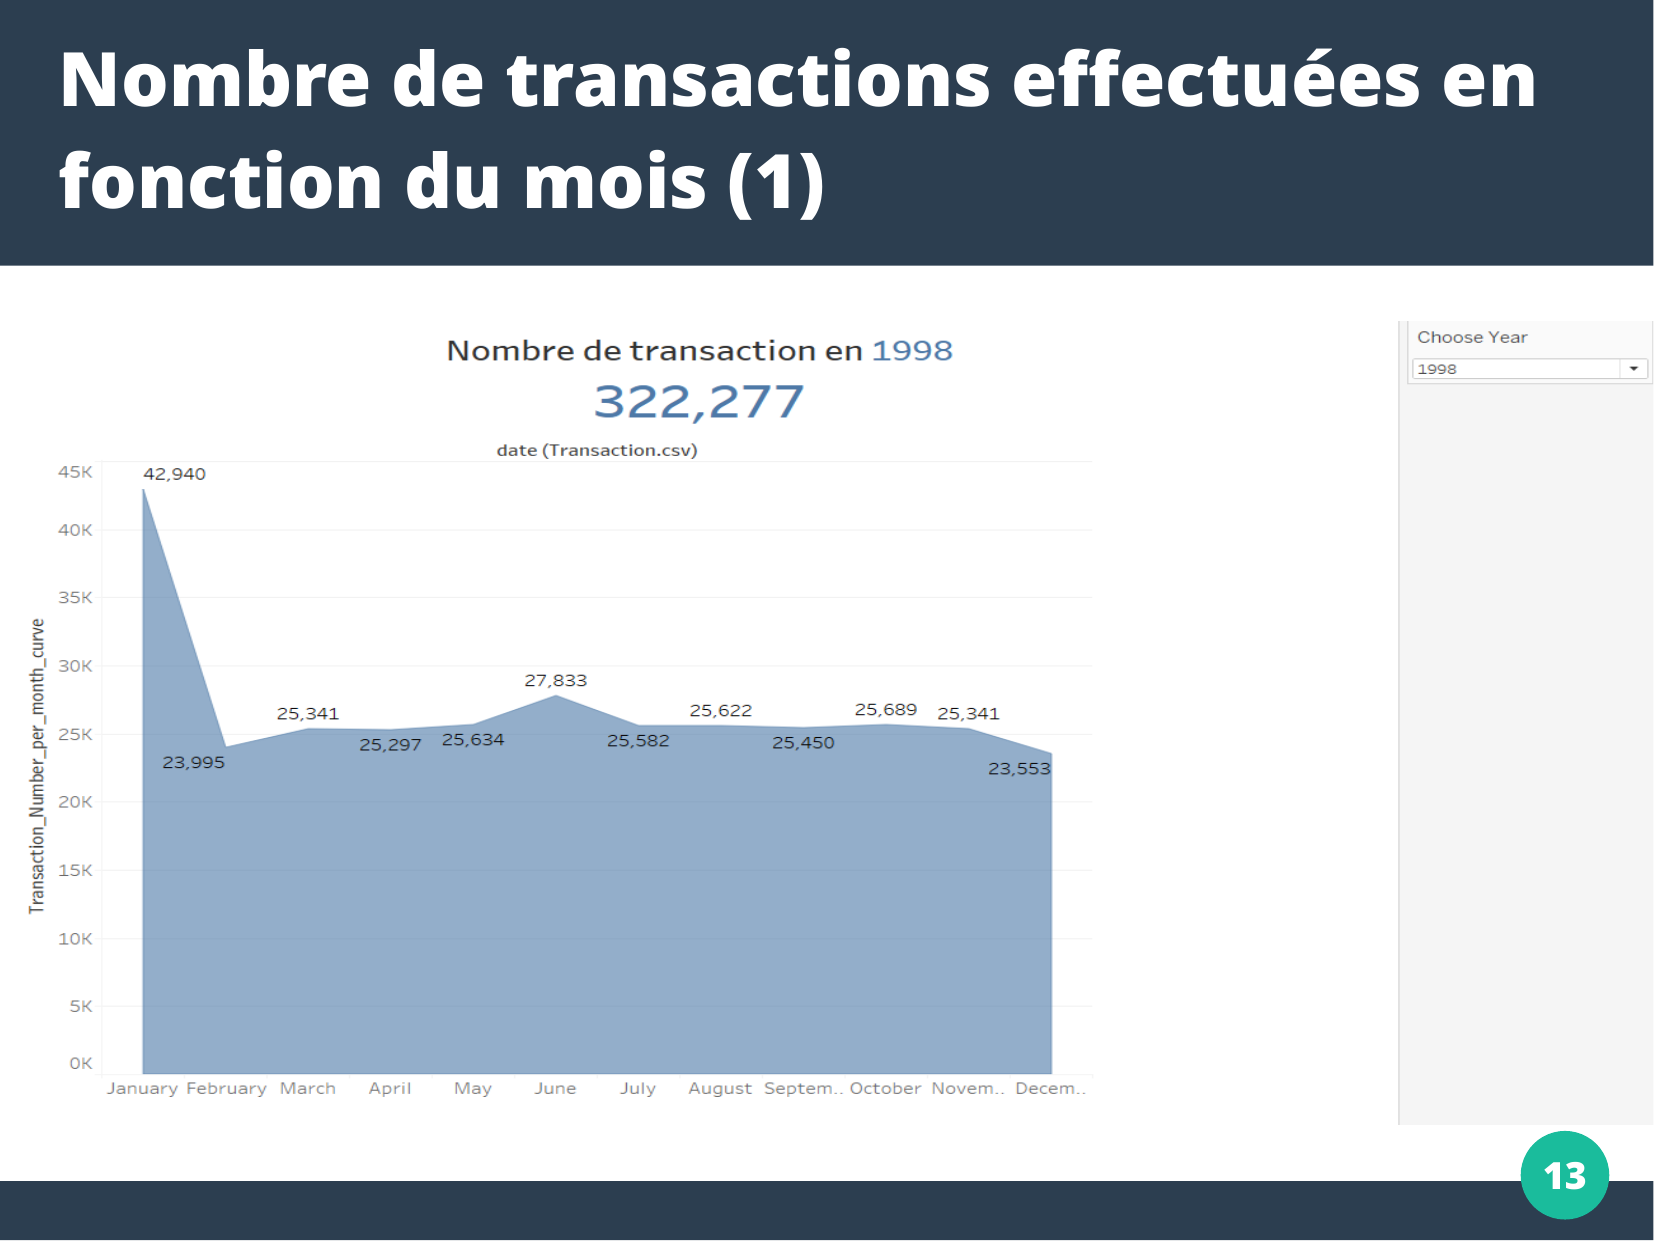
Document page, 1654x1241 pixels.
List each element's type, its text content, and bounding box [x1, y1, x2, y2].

picture [1, 321, 1654, 1126]
title Nombre de transactions effectuées en fonction du mois (1) [59, 49, 1595, 207]
